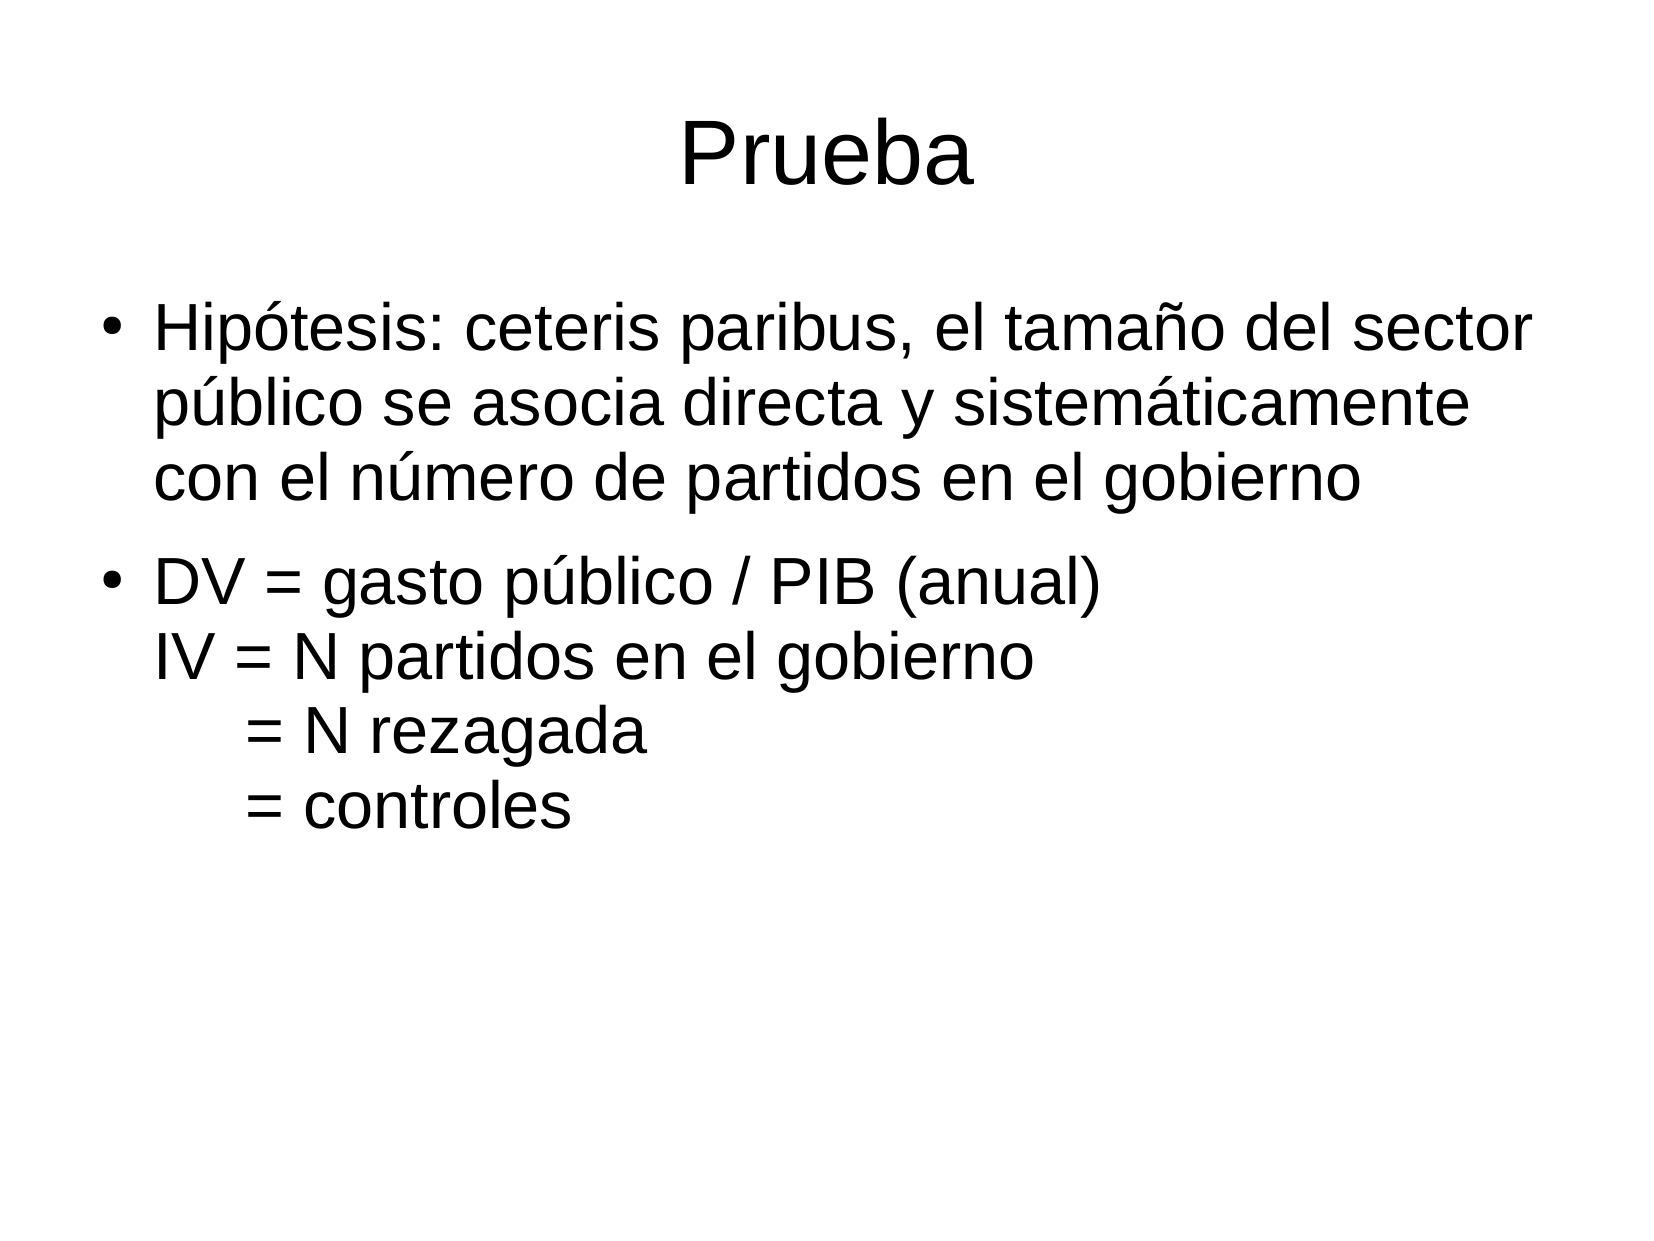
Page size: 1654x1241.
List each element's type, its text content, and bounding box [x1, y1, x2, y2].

title Prueba [82, 49, 1571, 257]
list Hipótesis: ceteris paribus, el tamaño del sector público se asocia directa y sistemáticamente con el número de partidos en el gobierno DV = gasto público / PIB (anual) IV = N partidos en el gobierno = N rezagada = controles [82, 290, 1571, 1010]
